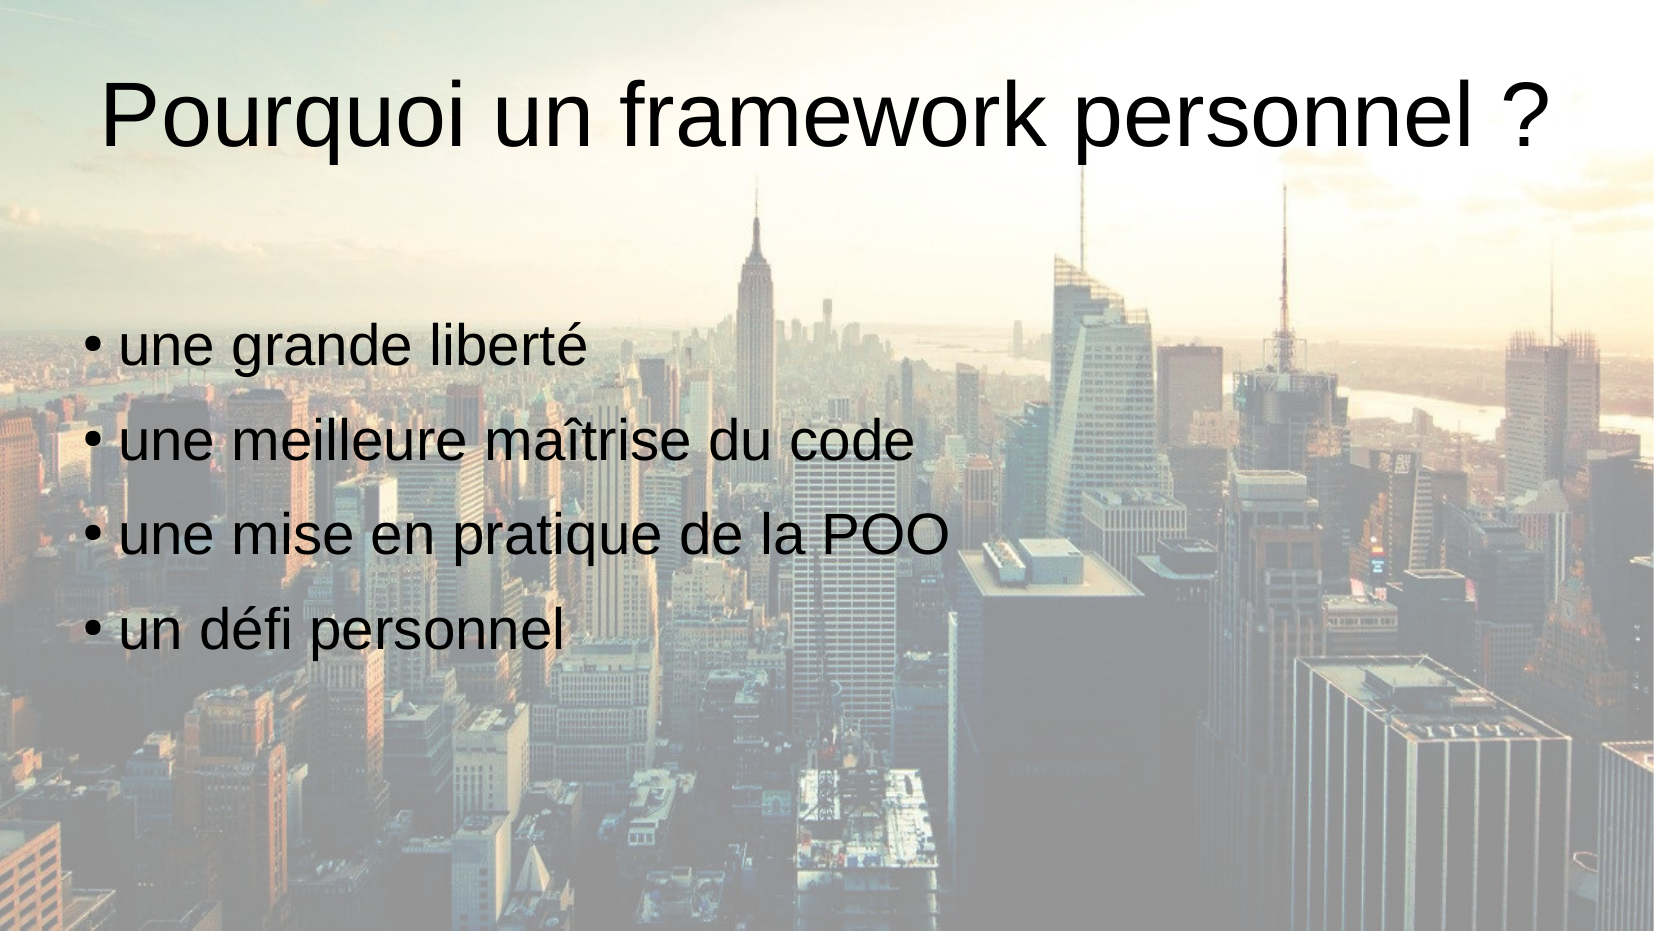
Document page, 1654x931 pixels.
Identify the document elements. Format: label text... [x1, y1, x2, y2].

picture [0, 0, 1654, 931]
title Pourquoi un framework personnel ? [82, 37, 1571, 193]
text_box une grande liberté une meilleure maîtrise du code une mise en pratique de la POO un défi personnel [82, 217, 1571, 758]
